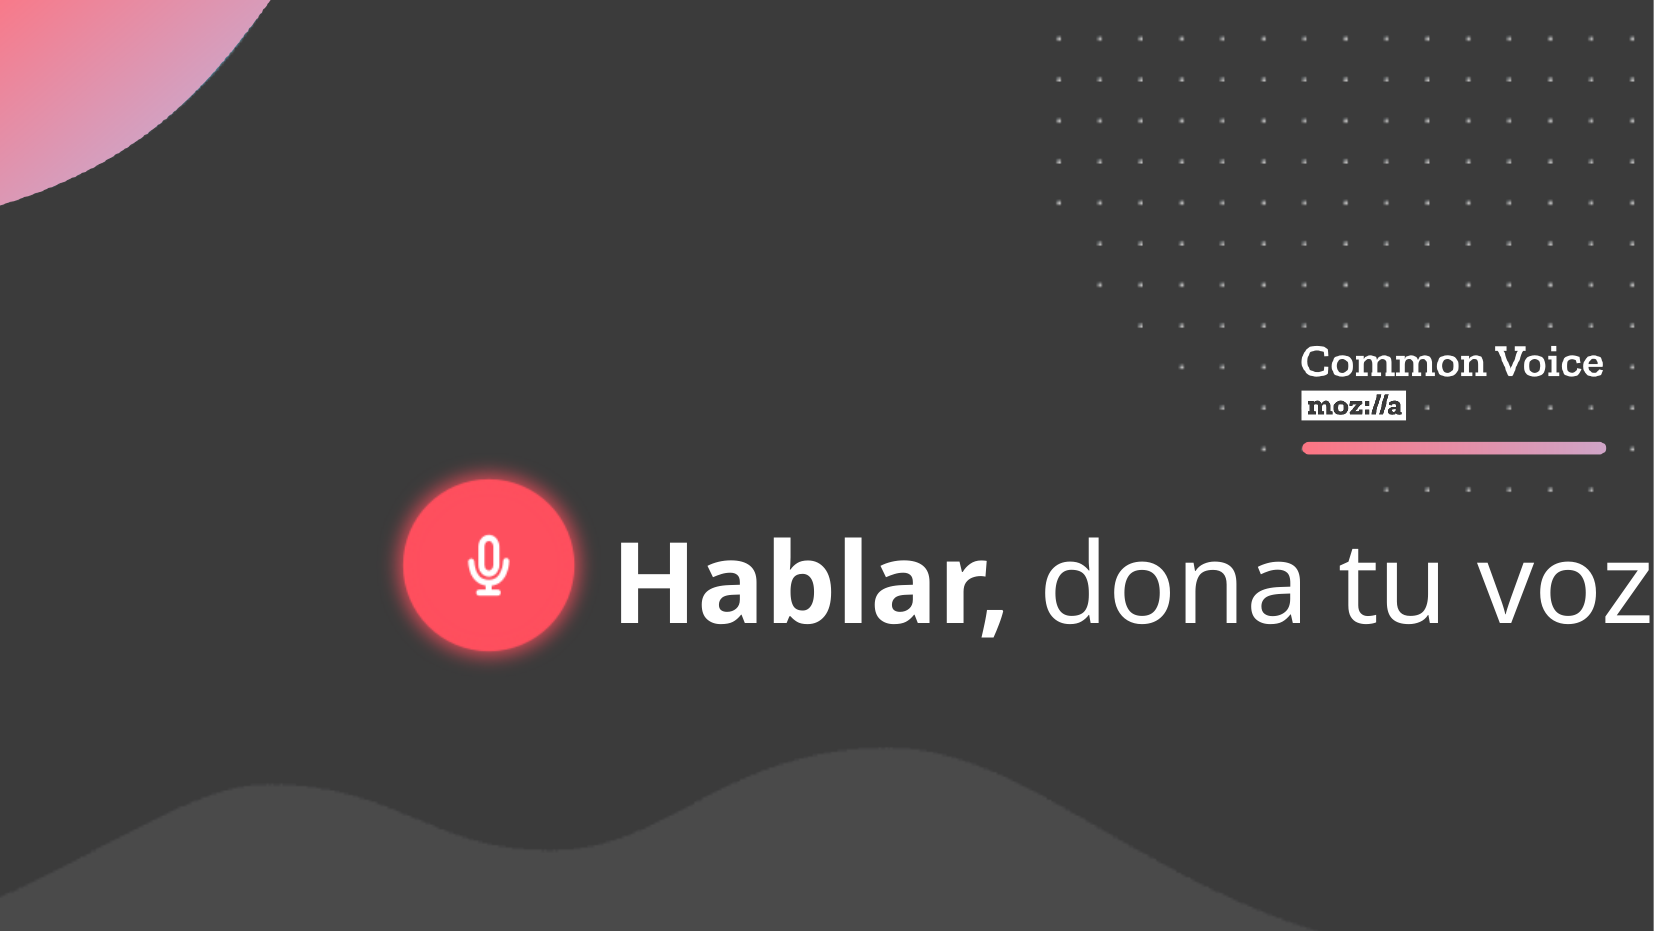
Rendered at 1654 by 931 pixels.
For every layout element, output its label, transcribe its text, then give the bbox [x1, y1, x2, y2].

picture [0, 0, 1654, 931]
text_box Hablar, dona tu voz. [606, 496, 1607, 646]
